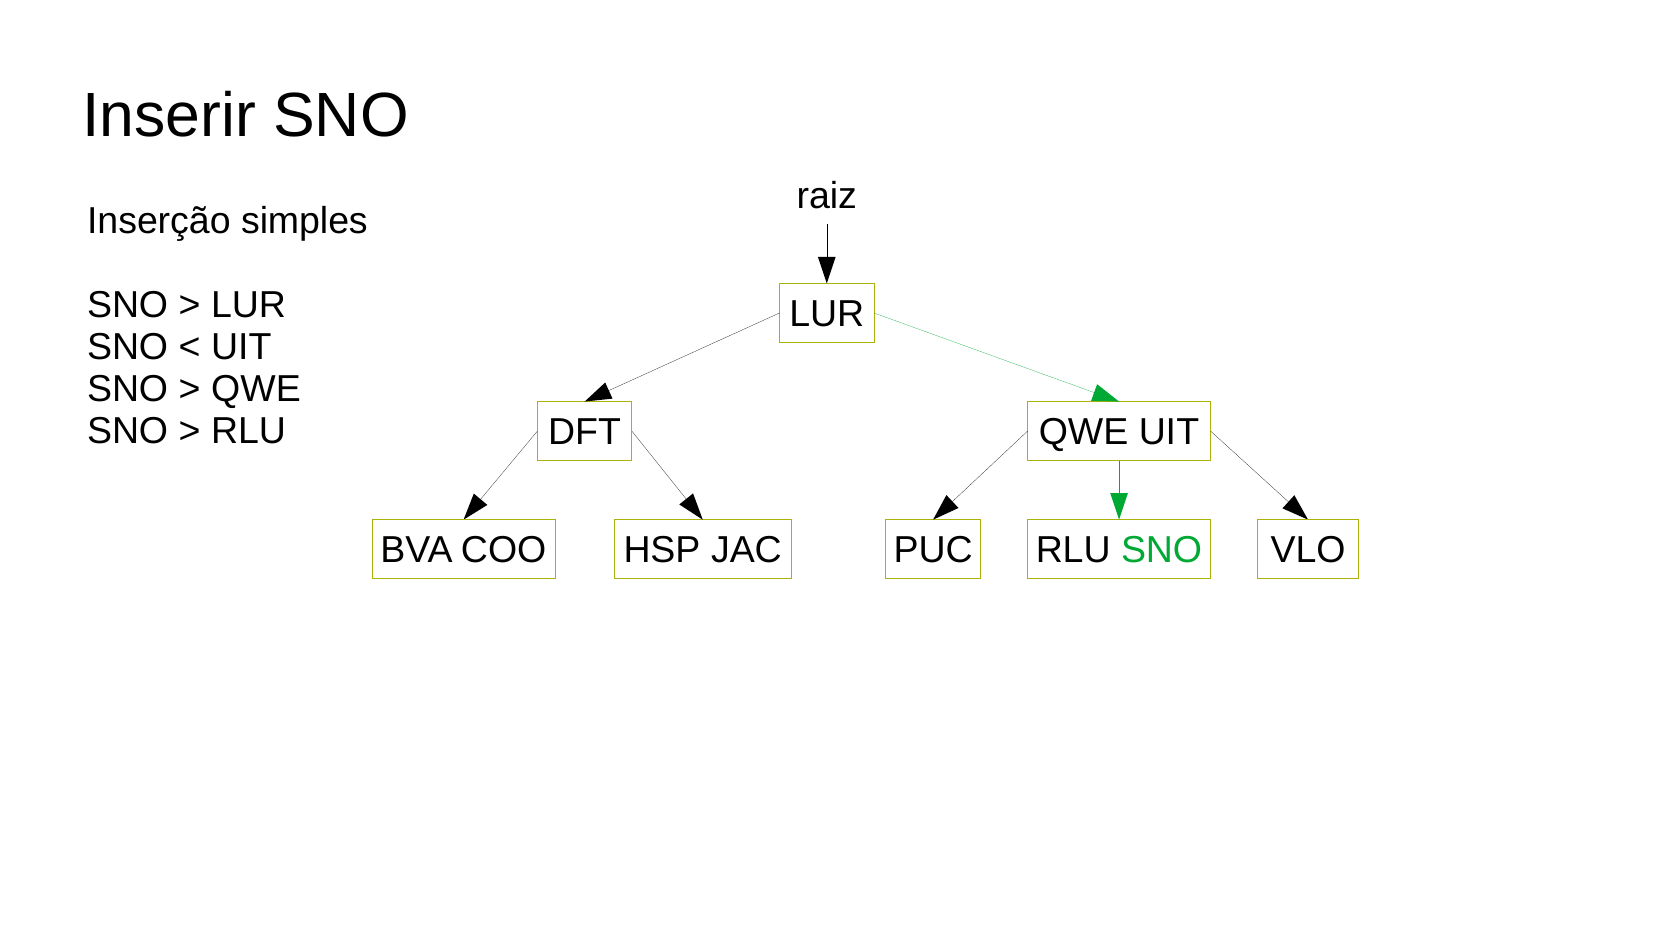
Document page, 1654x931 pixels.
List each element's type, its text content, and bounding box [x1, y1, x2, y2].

text_box Inserção simples SNO > LUR SNO < UIT SNO > QWE SNO > RLU [72, 192, 383, 460]
title Inserir SNO [82, 37, 1571, 193]
text_box raiz [781, 167, 872, 225]
text_box HSP JAC [614, 519, 792, 579]
text_box VLO [1257, 519, 1359, 579]
text_box LUR [779, 283, 875, 343]
text_box BVA COO [372, 519, 556, 579]
text_box PUC [885, 519, 981, 579]
text_box QWE UIT [1027, 401, 1211, 461]
text_box RLU SNO [1027, 519, 1211, 579]
text_box DFT [537, 401, 632, 461]
